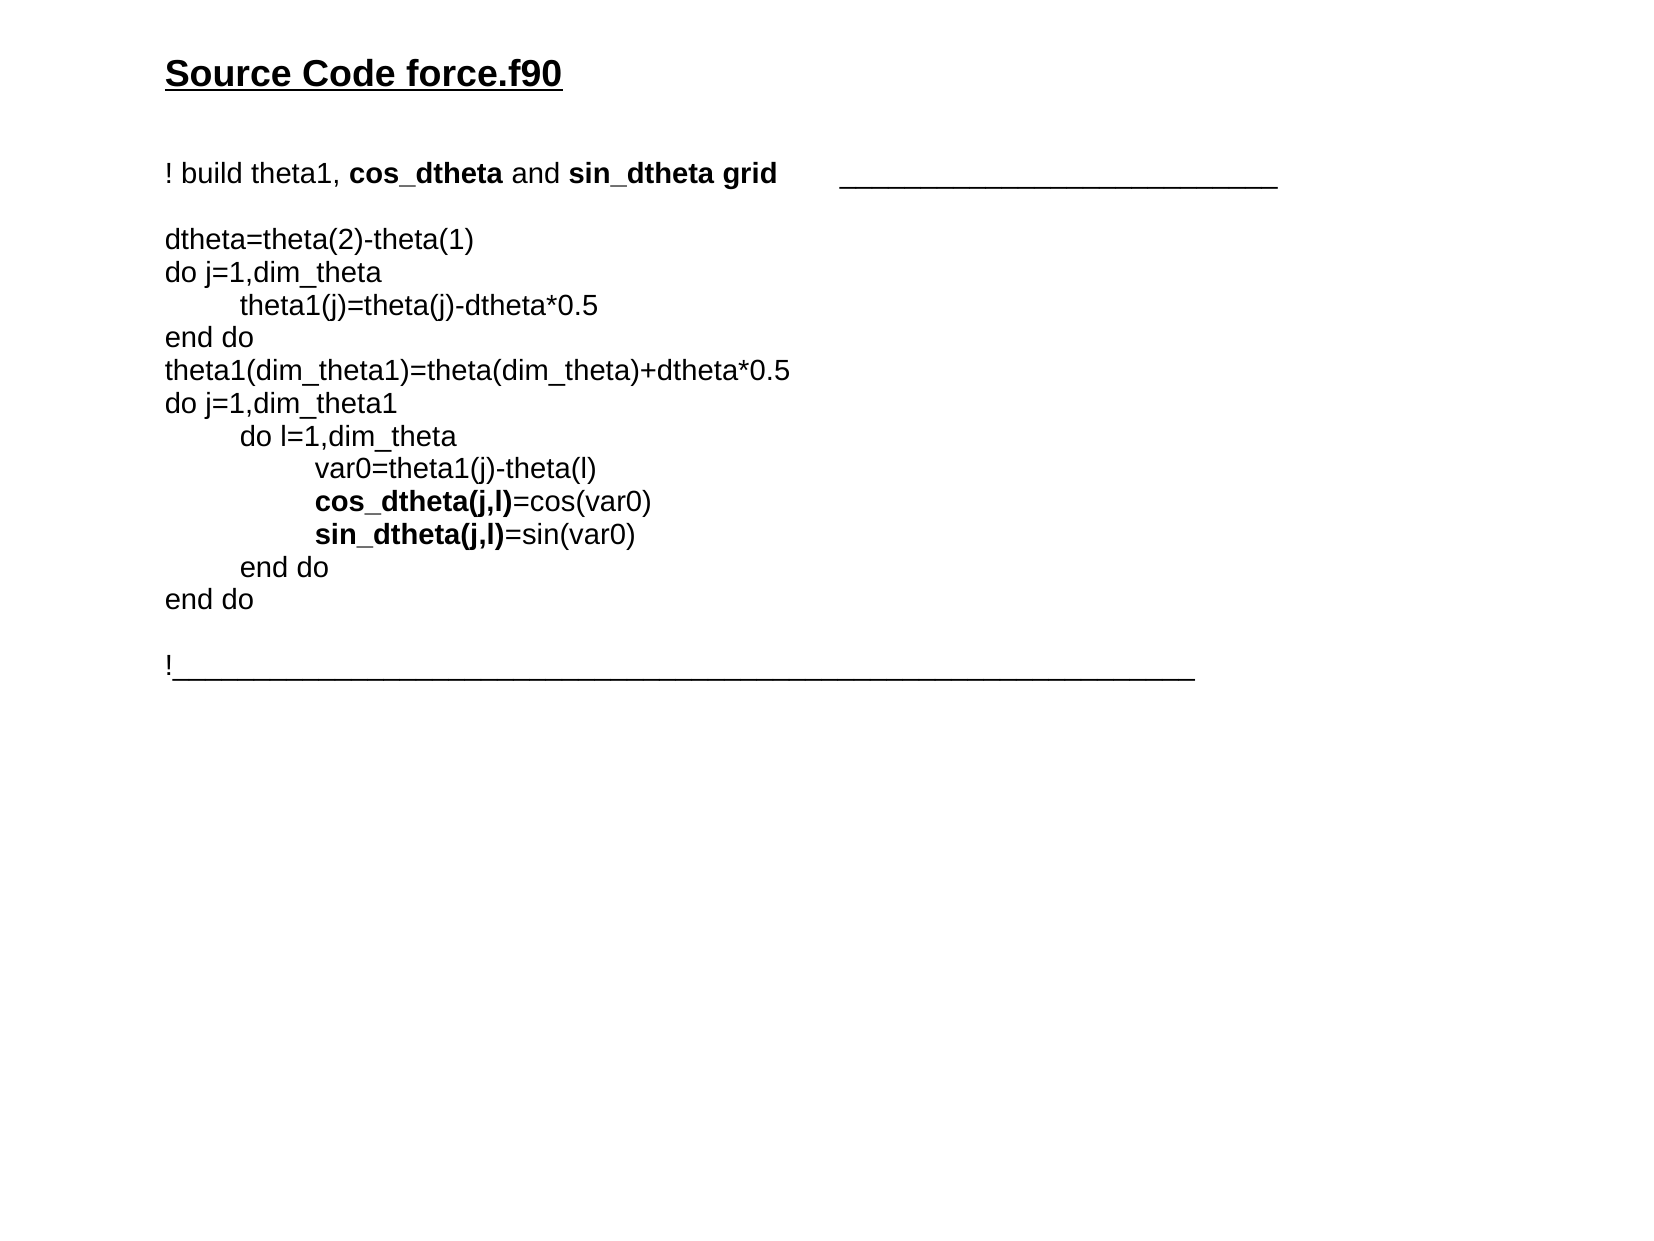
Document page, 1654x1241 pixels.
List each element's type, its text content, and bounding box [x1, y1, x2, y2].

text_box ! build theta1, cos_dtheta and sin_dtheta grid ___________________________ dtheta=theta(2)-theta(1) do j=1,dim_theta theta1(j)=theta(j)-dtheta*0.5 end do theta1(dim_theta1)=theta(dim_theta)+dtheta*0.5 do j=1,dim_theta1 do l=1,dim_theta var0=theta1(j)-theta(l) cos_dtheta(j,l)=cos(var0) sin_dtheta(j,l)=sin(var0) end do end do !_______________________________________________________________ [150, 150, 1501, 690]
text_box Source Code force.f90 [150, 45, 1501, 102]
